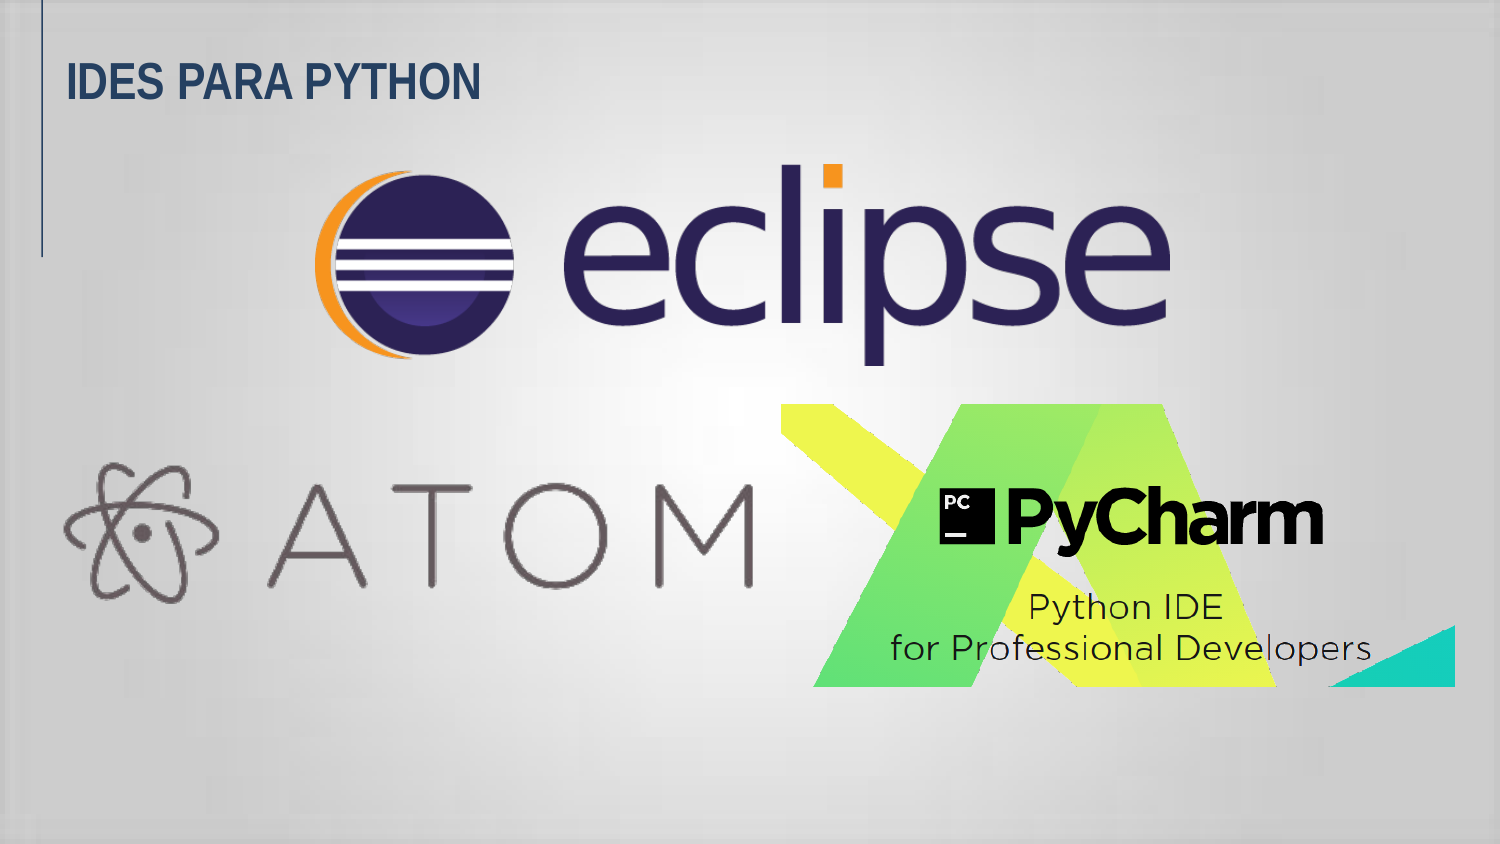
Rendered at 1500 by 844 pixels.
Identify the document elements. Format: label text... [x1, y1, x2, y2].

picture [0, 0, 1500, 844]
text_box IDES para python [65, 48, 1344, 111]
